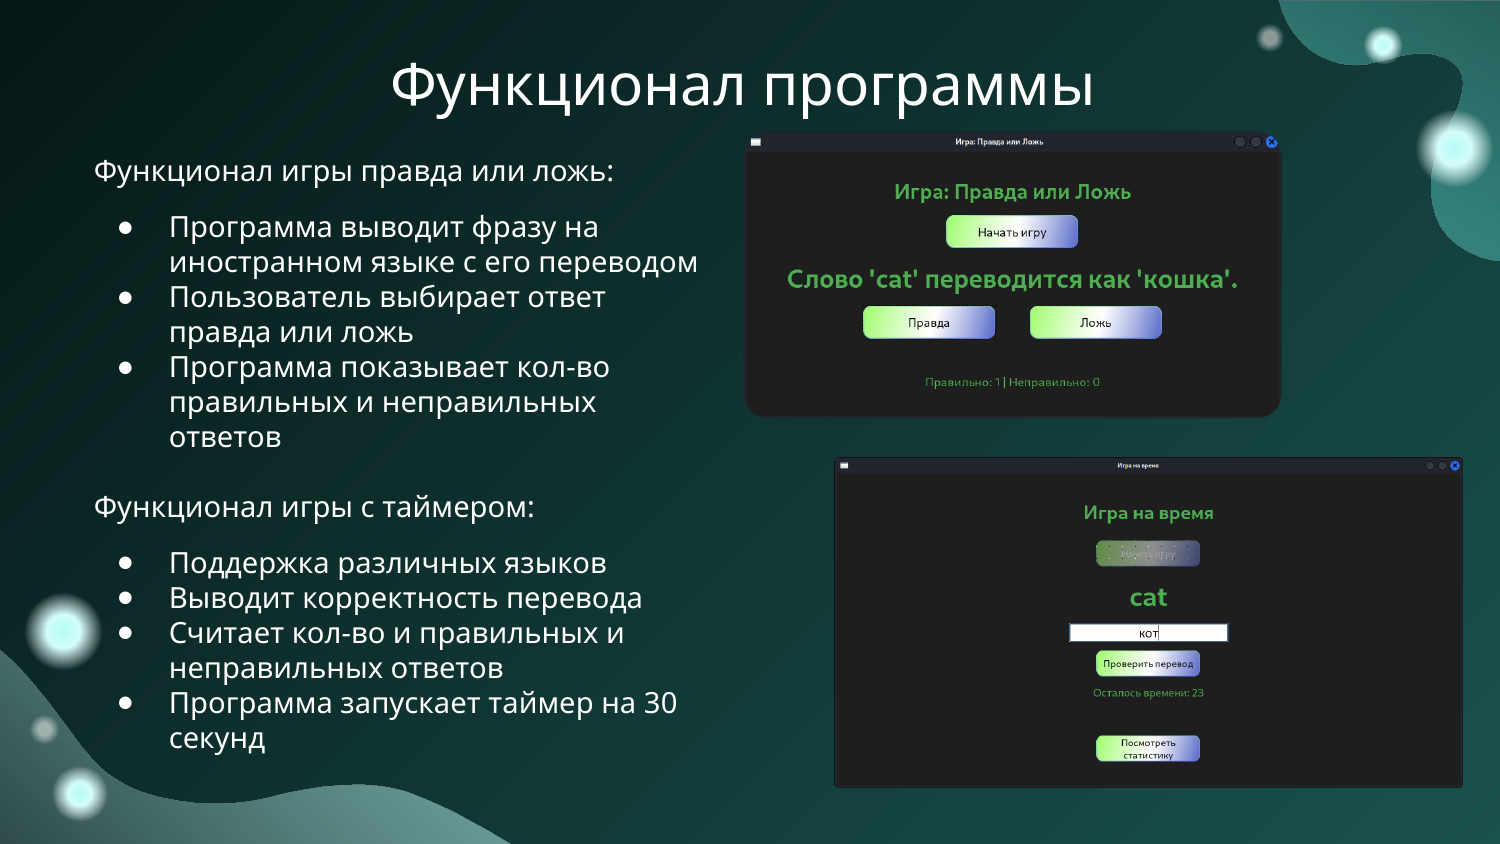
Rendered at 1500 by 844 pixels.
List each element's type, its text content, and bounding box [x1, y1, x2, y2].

text_box [743, 131, 1282, 419]
text_box Функционал игры правда или ложь: Программа выводит фразу на иностранном языке с его переводом Пользователь выбирает ответ правда или ложь Программа показывает кол-во правильных и неправильных ответов Функционал игры с таймером: Поддержка различных языков Выводит корректность перевода Считает кол-во и правильных и неправильных ответов Программа запускает таймер на 30 секунд [78, 102, 723, 812]
title Функционал программы [375, 32, 1201, 132]
picture [834, 457, 1463, 788]
